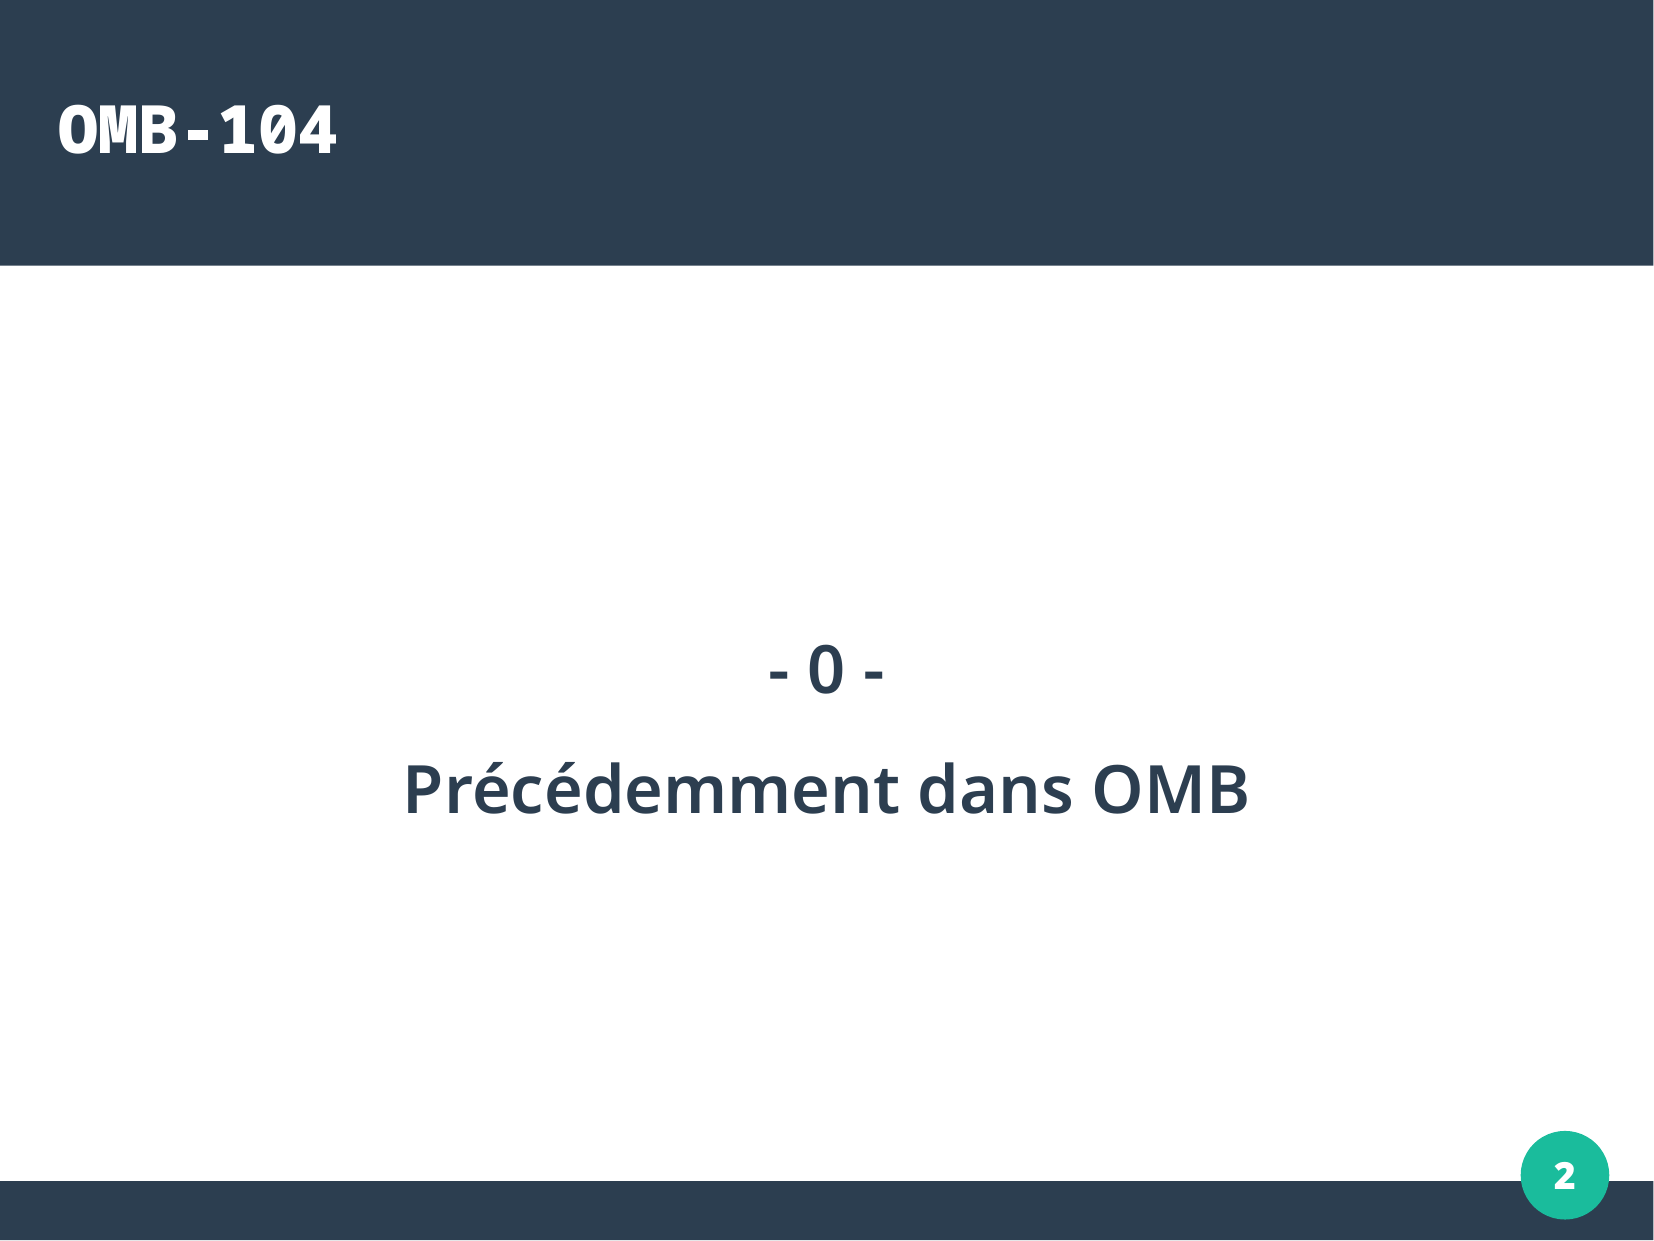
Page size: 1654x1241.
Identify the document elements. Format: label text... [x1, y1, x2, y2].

list - 0 - Précédemment dans OMB [0, 270, 1654, 1186]
title OMB-104 [59, 49, 1595, 207]
